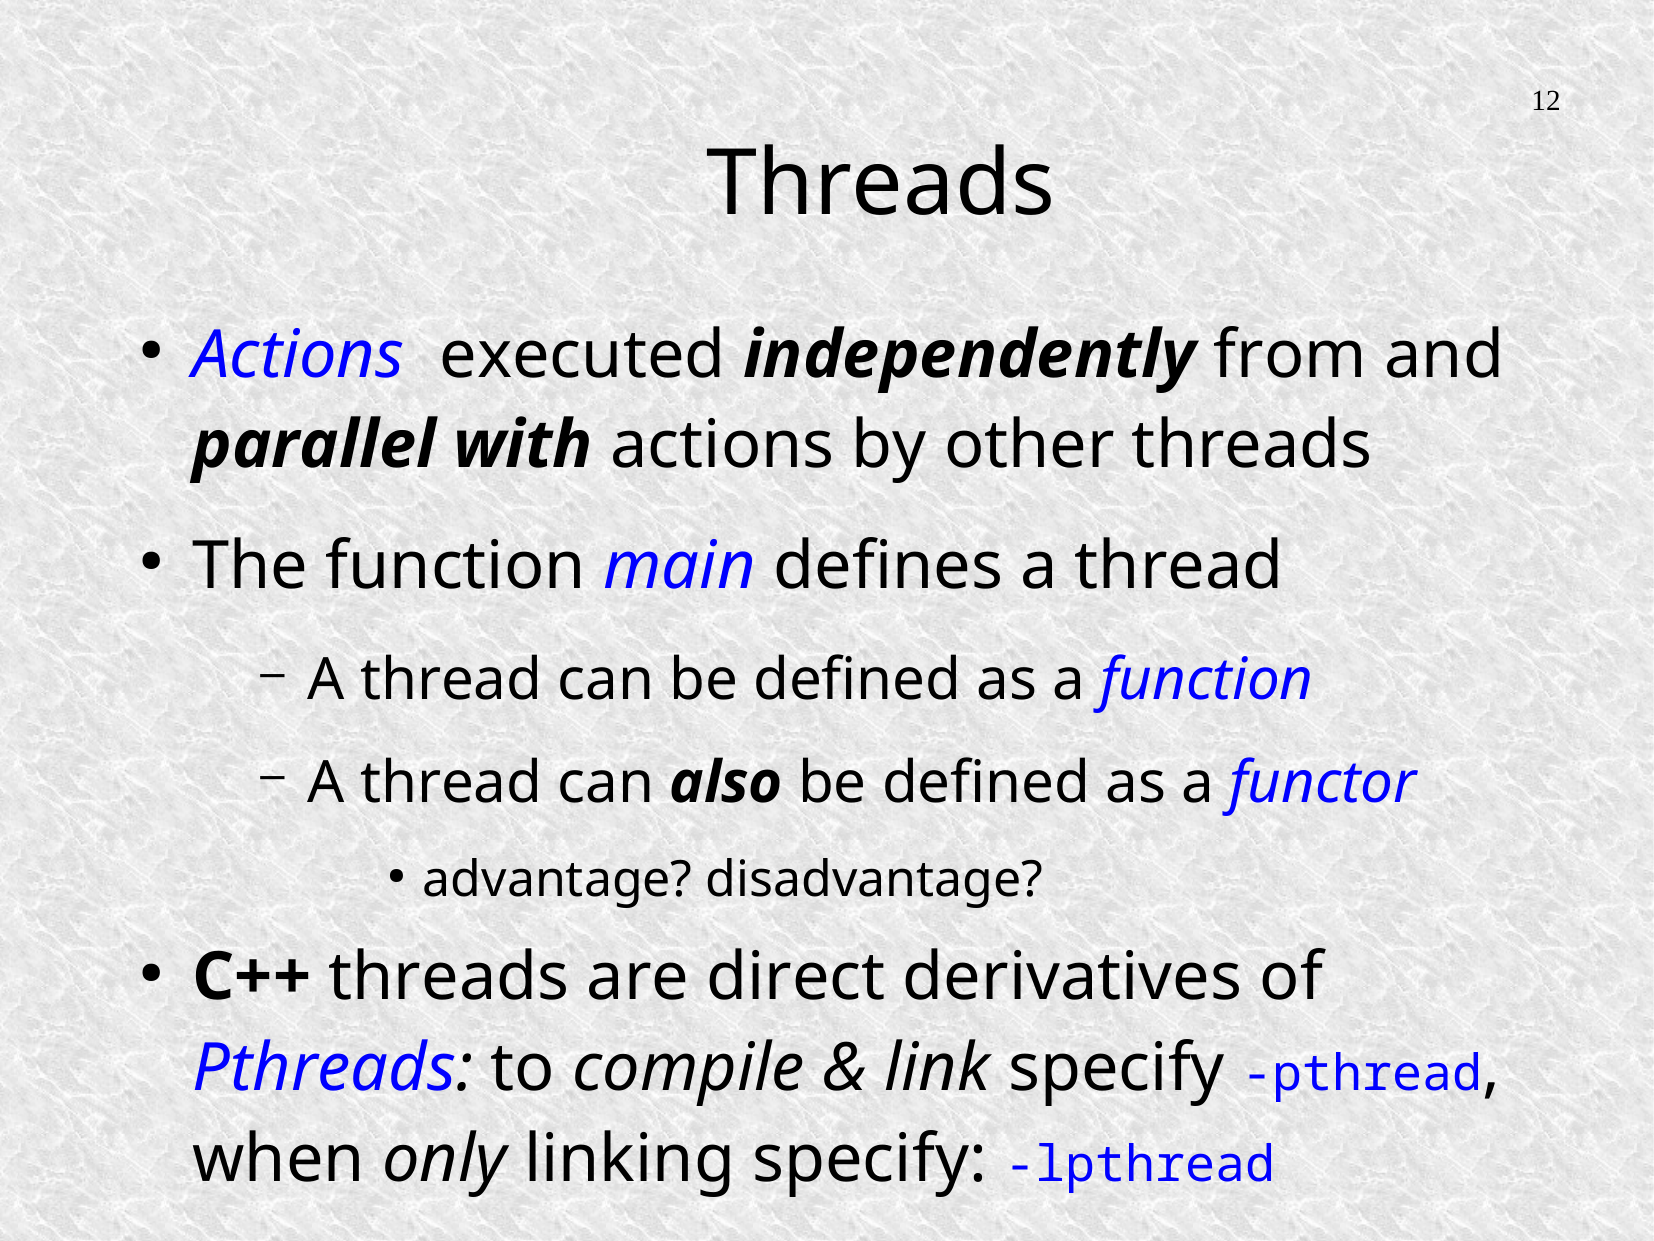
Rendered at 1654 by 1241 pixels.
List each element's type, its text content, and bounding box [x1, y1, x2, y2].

list Actions executed independently from and parallel with actions by other threads The function main defines a thread A thread can be defined as a function A thread can also be defined as a functor advantage? disadvantage? C++ threads are direct derivatives of Pthreads: to compile & link specify -pthread, when only linking specify: -lpthread [121, 305, 1534, 1227]
title Threads [123, 73, 1536, 284]
picture [0, 0, 1654, 1241]
